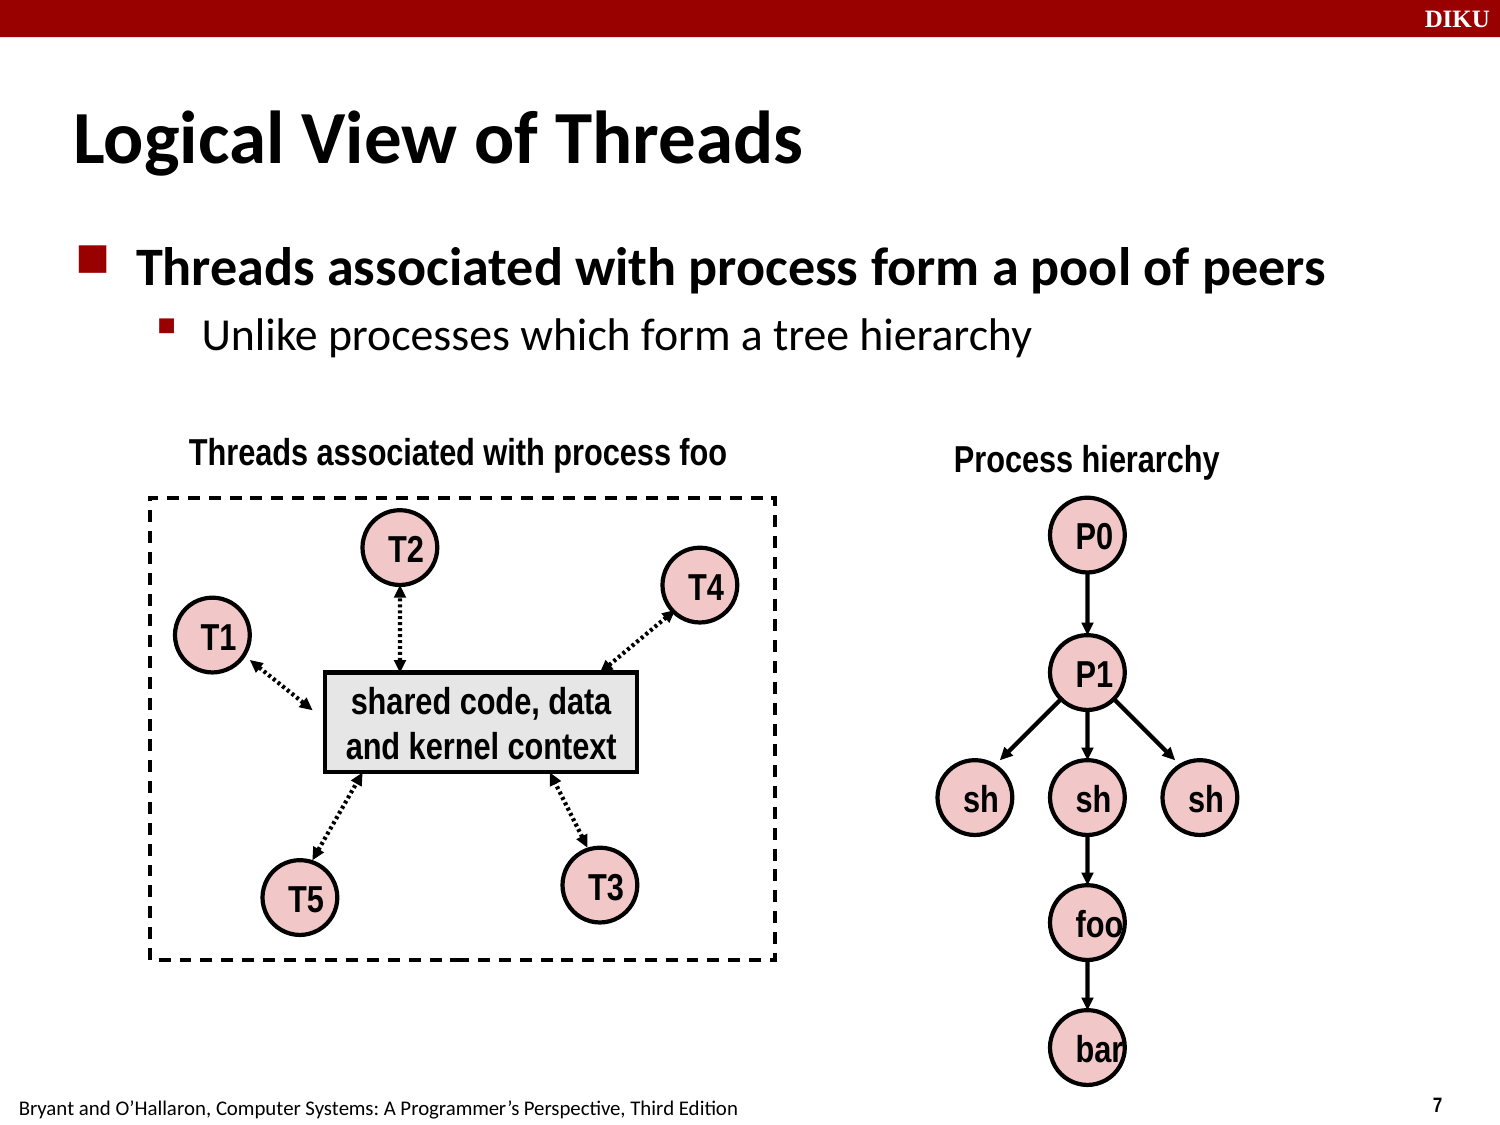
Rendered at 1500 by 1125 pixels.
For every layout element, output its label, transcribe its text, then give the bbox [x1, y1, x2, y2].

text_box Process hierarchy [939, 427, 1234, 488]
text_box T3 [562, 847, 638, 923]
text_box T1 [174, 597, 250, 673]
text_box bar [1050, 1010, 1125, 1085]
text_box T4 [662, 547, 738, 623]
text_box sh [1162, 760, 1238, 835]
text_box T2 [362, 510, 438, 585]
text_box P0 [1050, 497, 1125, 573]
text_box sh [1050, 760, 1125, 835]
text_box foo [1050, 885, 1125, 960]
text_box shared code, data and kernel context [324, 672, 638, 773]
text_box T5 [262, 860, 338, 935]
text_box Threads associated with process foo [174, 420, 742, 481]
text_box Threads associated with process form a pool of peers Unlike processes which form a tree hierarchy [65, 223, 1361, 1039]
text_box sh [937, 760, 1013, 835]
text_box Logical View of Threads [58, 71, 1304, 197]
text_box P1 [1050, 635, 1125, 710]
